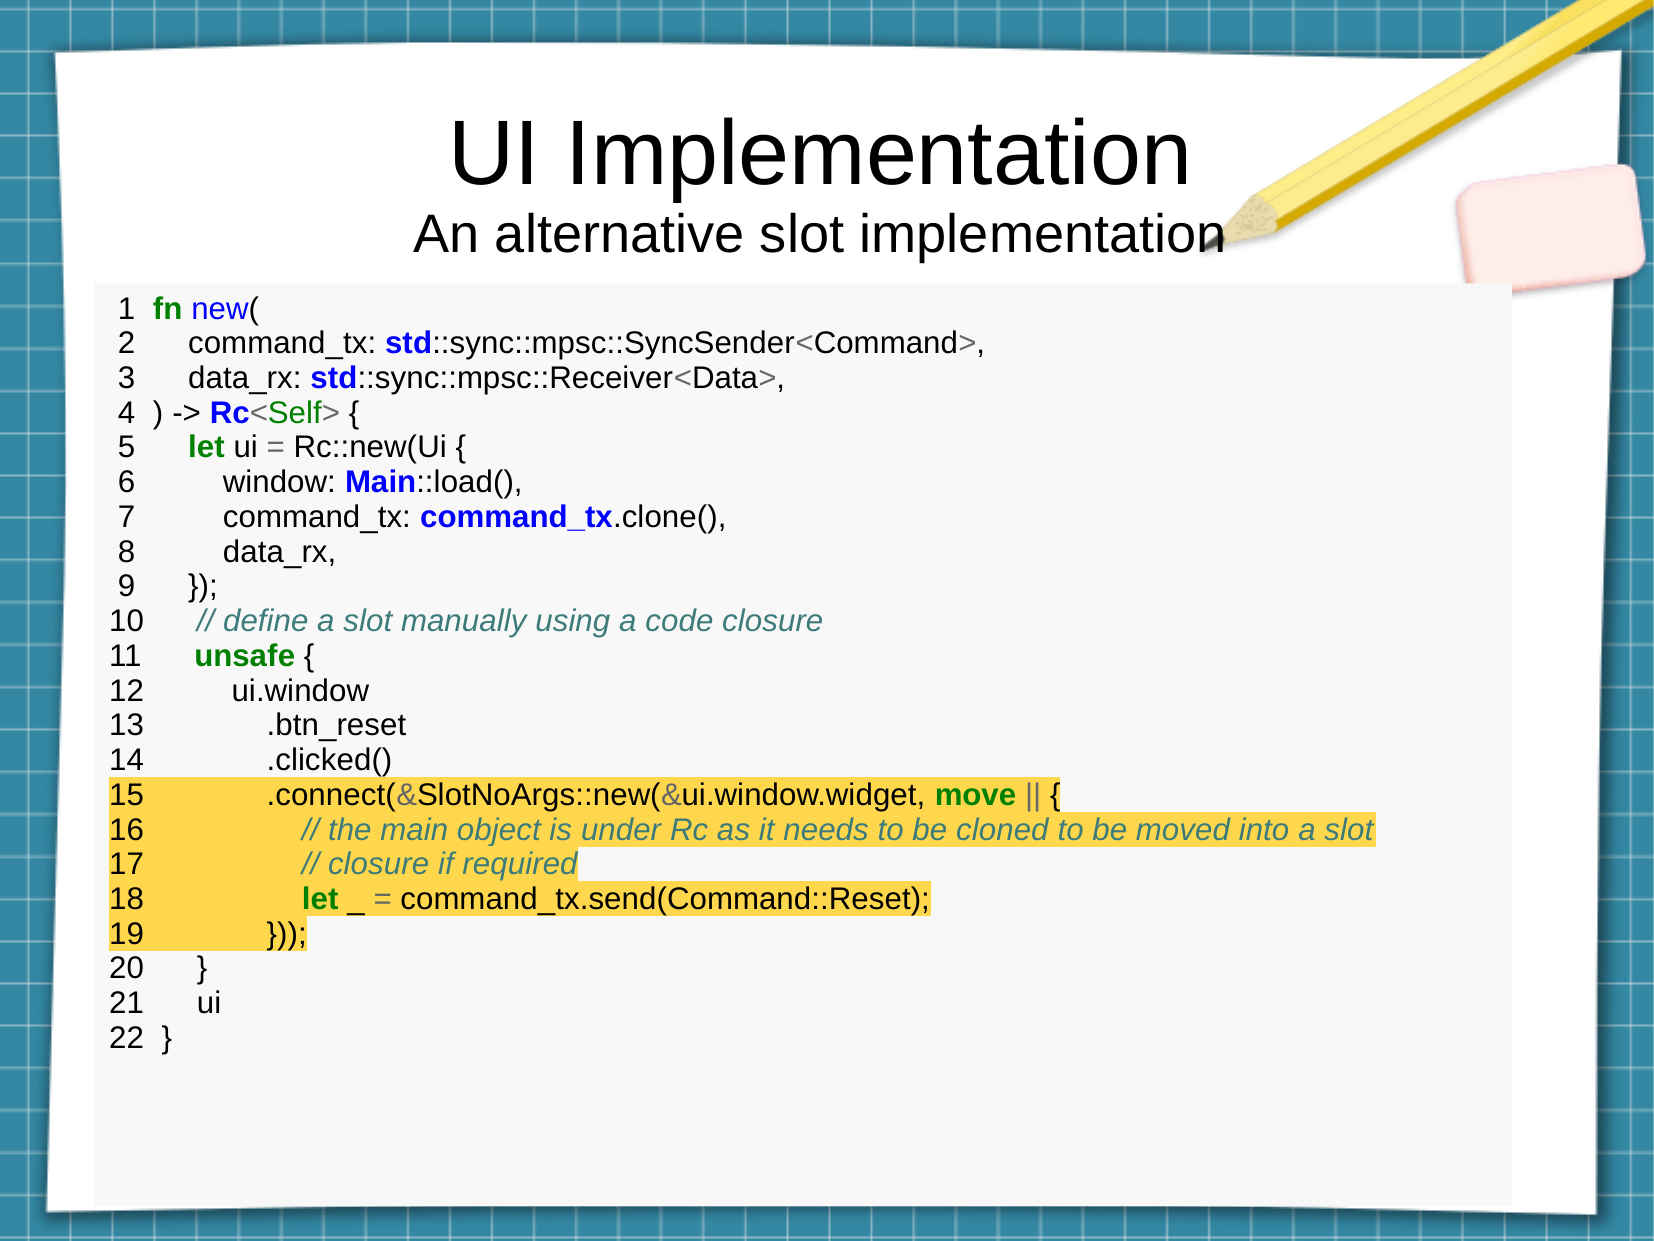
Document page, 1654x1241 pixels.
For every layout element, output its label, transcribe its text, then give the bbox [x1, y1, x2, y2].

picture [0, 0, 1654, 1241]
text_box UI Implementation An alternative slot implementation [318, 93, 1323, 272]
text_box 1 fn new( 2 command_tx: std::sync::mpsc::SyncSender<Command>, 3 data_rx: std::sync::mpsc::Receiver<Data>, 4 ) -> Rc<Self> { 5 let ui = Rc::new(Ui { 6 window: Main::load(), 7 command_tx: command_tx.clone(), 8 data_rx, 9 }); 10 // define a slot manually using a code closure 11 unsafe { 12 ui.window 13 .btn_reset 14 .clicked() 15 .connect(&SlotNoArgs::new(&ui.window.widget, move || { 16 // the main object is under Rc as it needs to be cloned to be moved into a slot 17 // closure if required 18 let _ = command_tx.send(Command::Reset); 19 })); 20 } 21 ui 22 } [94, 283, 1512, 1207]
